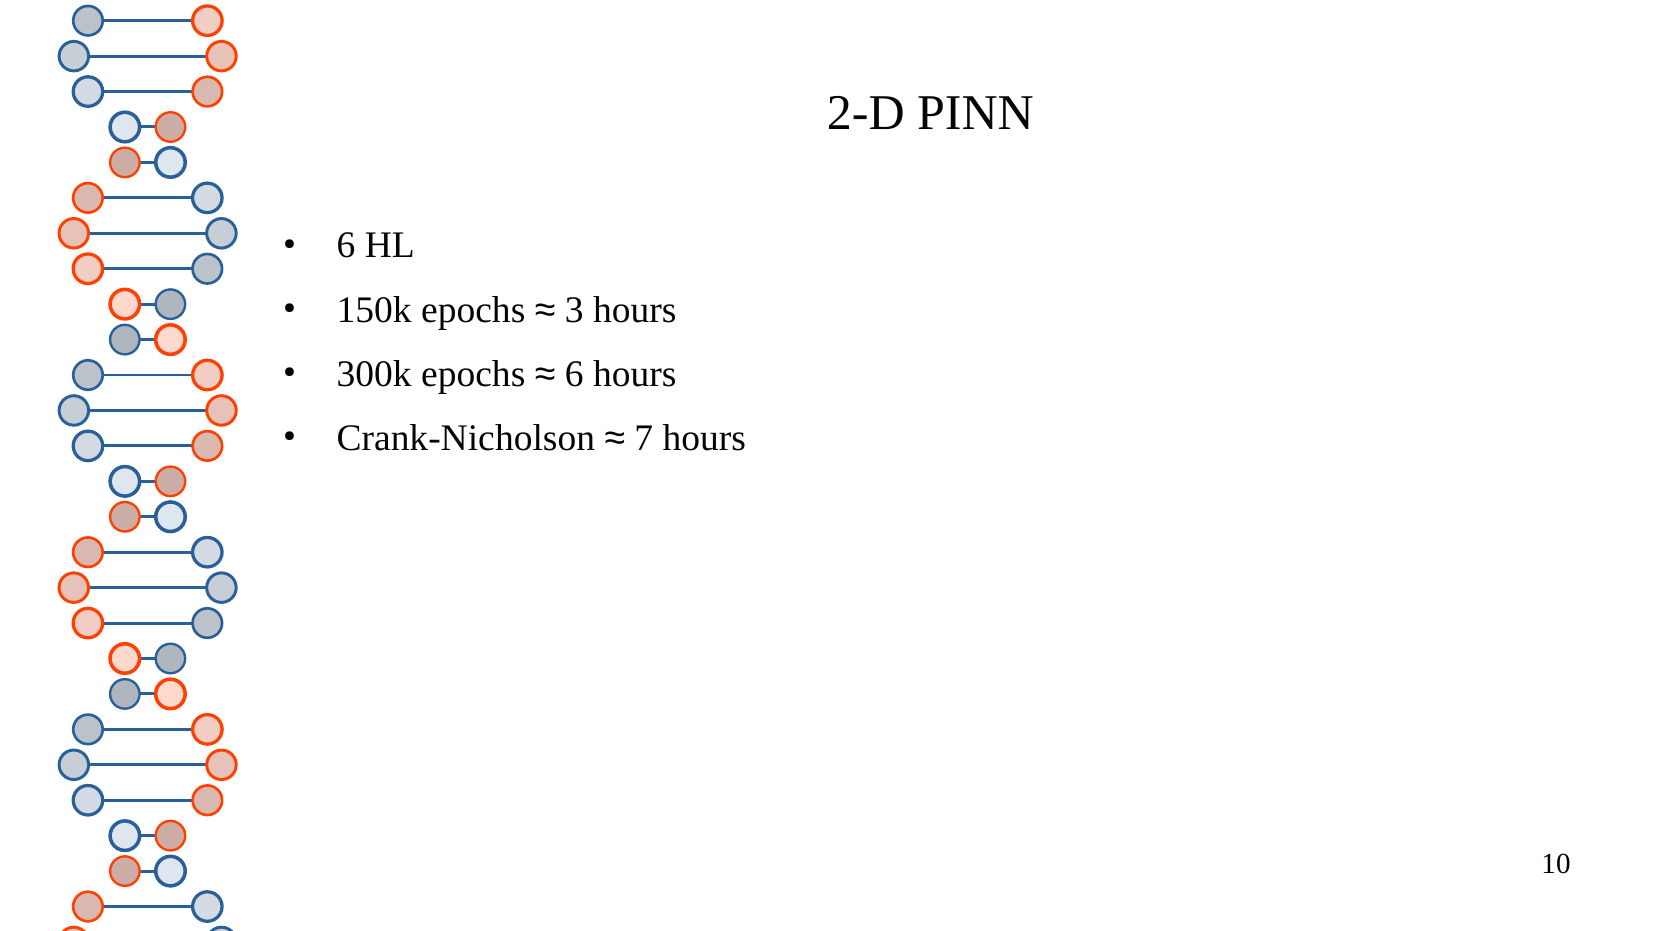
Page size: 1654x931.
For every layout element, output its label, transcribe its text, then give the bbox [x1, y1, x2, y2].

list 6 HL 150k epochs ≈ 3 hours 300k epochs ≈ 6 hours Crank-Nicholson ≈ 7 hours [265, 224, 1595, 764]
title 2-D PINN [265, 35, 1595, 189]
